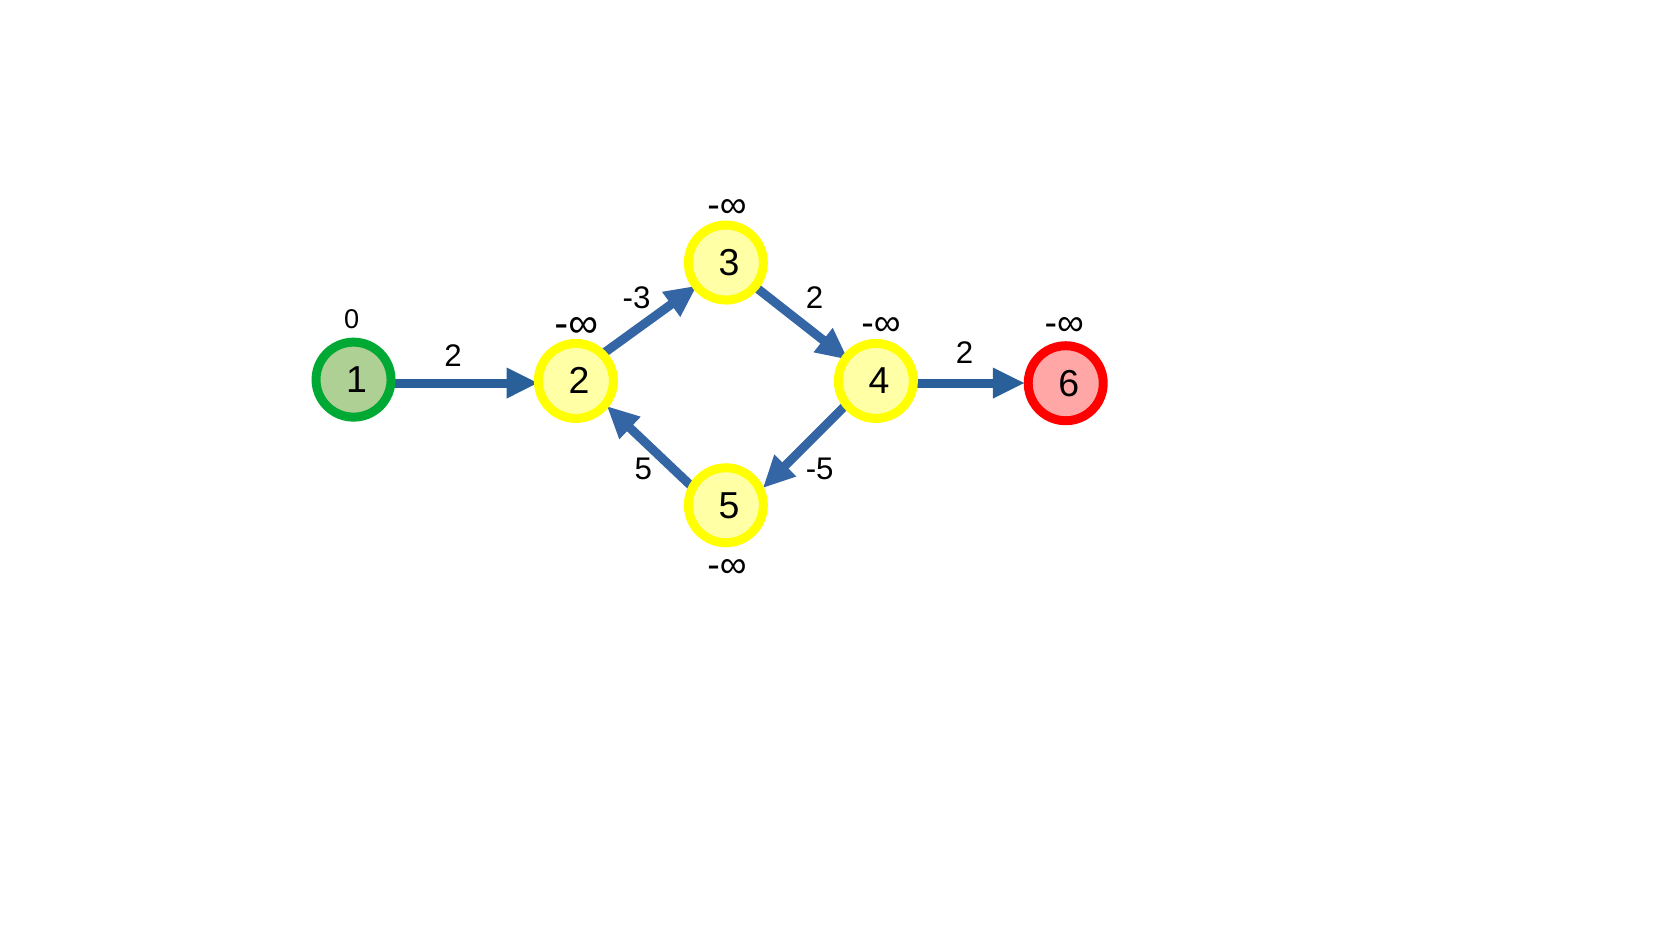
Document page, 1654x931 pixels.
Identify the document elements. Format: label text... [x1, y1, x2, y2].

text_box 2 [429, 330, 477, 380]
text_box -∞ [846, 294, 916, 351]
text_box -∞ [1029, 294, 1099, 351]
text_box -∞ [692, 536, 762, 594]
text_box 2 [791, 272, 839, 323]
text_box 3 [688, 225, 764, 301]
text_box -∞ [539, 291, 613, 354]
text_box 1 [316, 348, 392, 418]
text_box -∞ [692, 175, 762, 233]
text_box 6 [1028, 351, 1104, 421]
text_box 4 [838, 351, 914, 419]
text_box 5 [688, 467, 764, 536]
text_box 2 [941, 328, 989, 378]
text_box -3 [608, 272, 666, 323]
text_box 0 [329, 290, 399, 348]
text_box -5 [791, 443, 849, 494]
text_box 2 [538, 354, 614, 419]
text_box 5 [619, 443, 667, 494]
